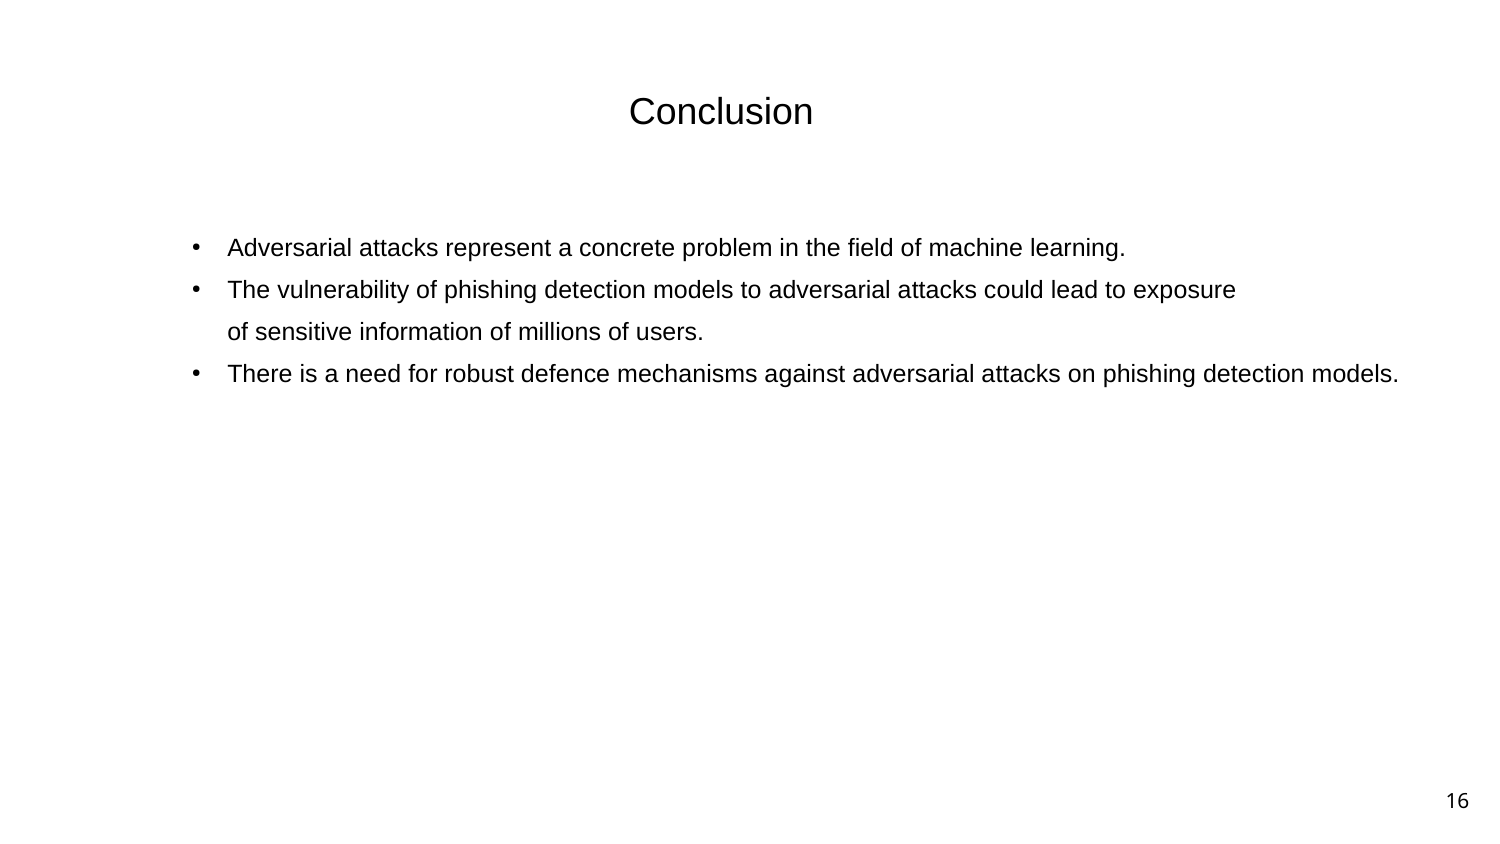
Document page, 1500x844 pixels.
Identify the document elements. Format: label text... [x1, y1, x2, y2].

text_box Adversarial attacks represent a concrete problem in the field of machine learning. The vulnerability of phishing detection models to adversarial attacks could lead to exposure of sensitive information of millions of users. There is a need for robust defence mechanisms against adversarial attacks on phishing detection models. [177, 212, 1417, 438]
text_box Conclusion [614, 82, 829, 140]
